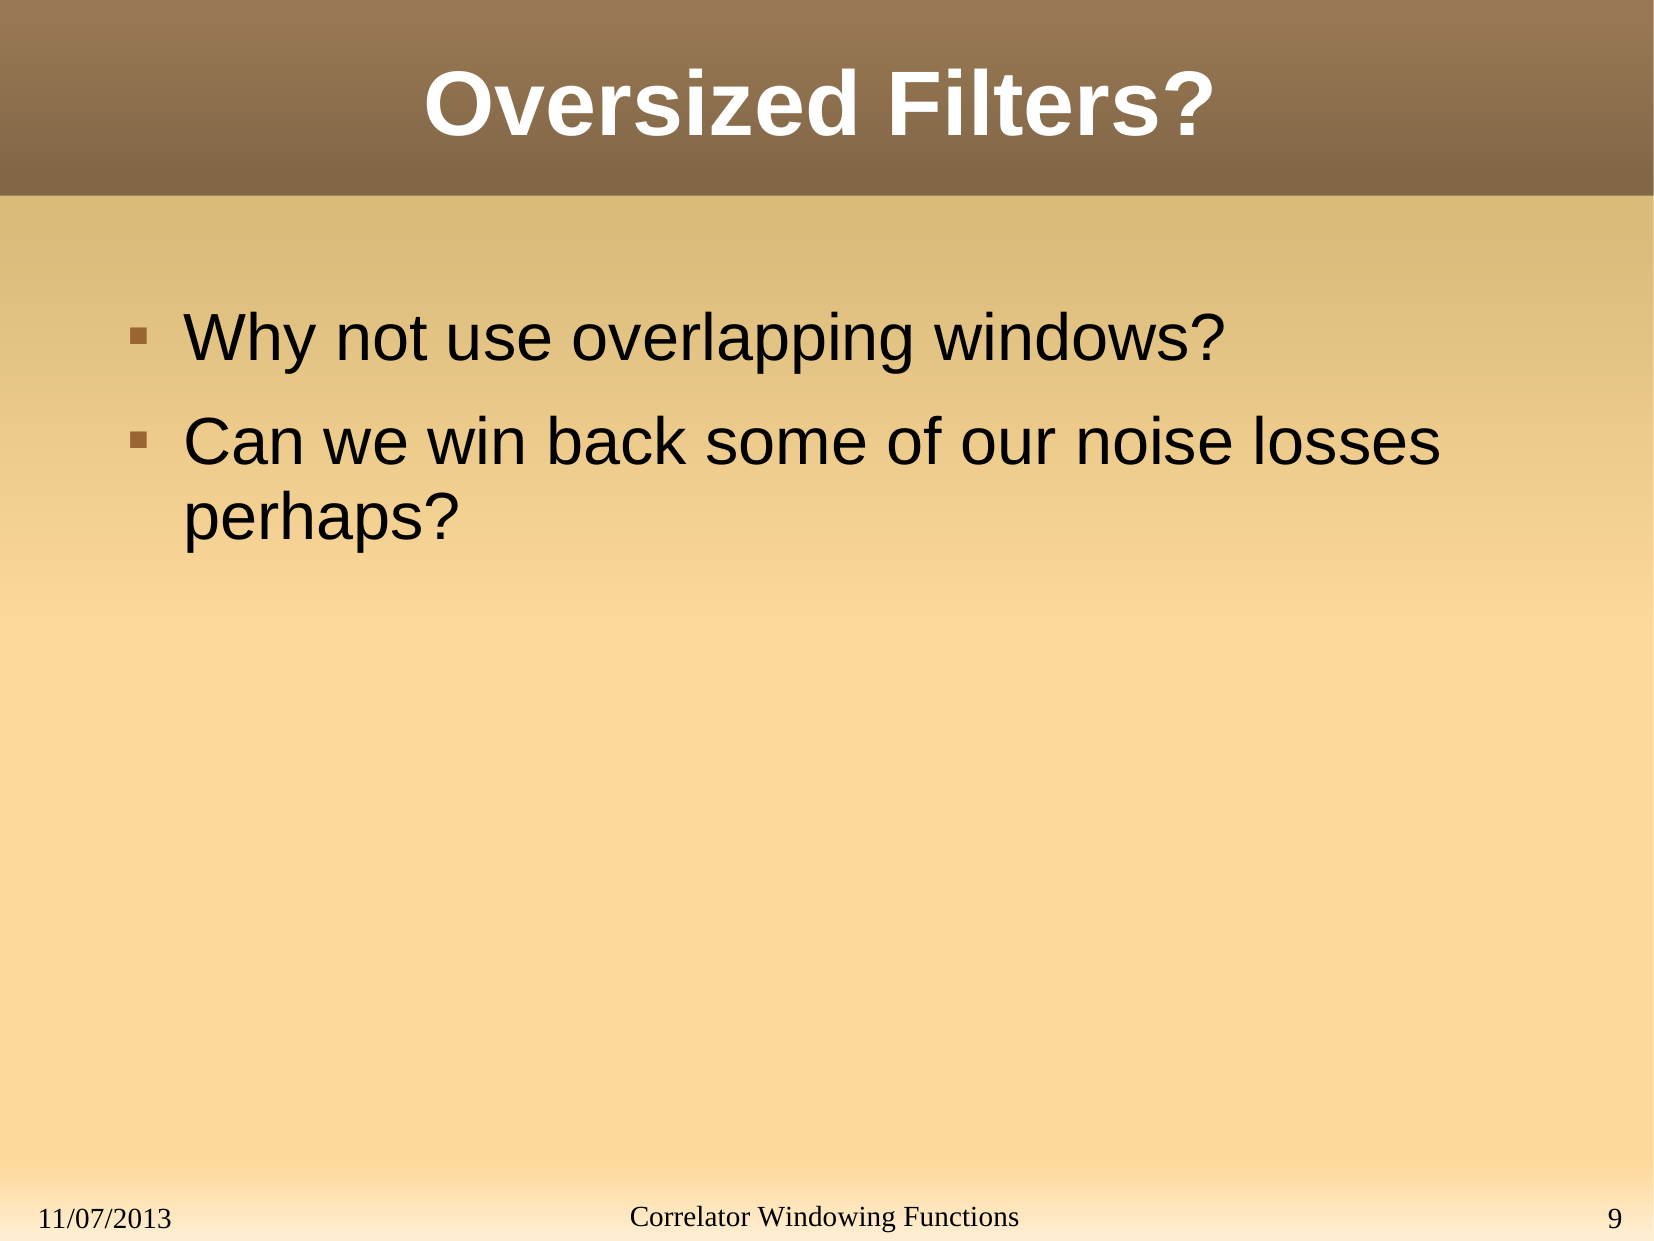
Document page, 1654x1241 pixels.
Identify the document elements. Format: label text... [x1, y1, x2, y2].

title Oversized Filters? [76, 0, 1565, 208]
list Why not use overlapping windows? Can we win back some of our noise losses perhaps? [112, 300, 1601, 1119]
picture [0, 0, 1654, 1241]
